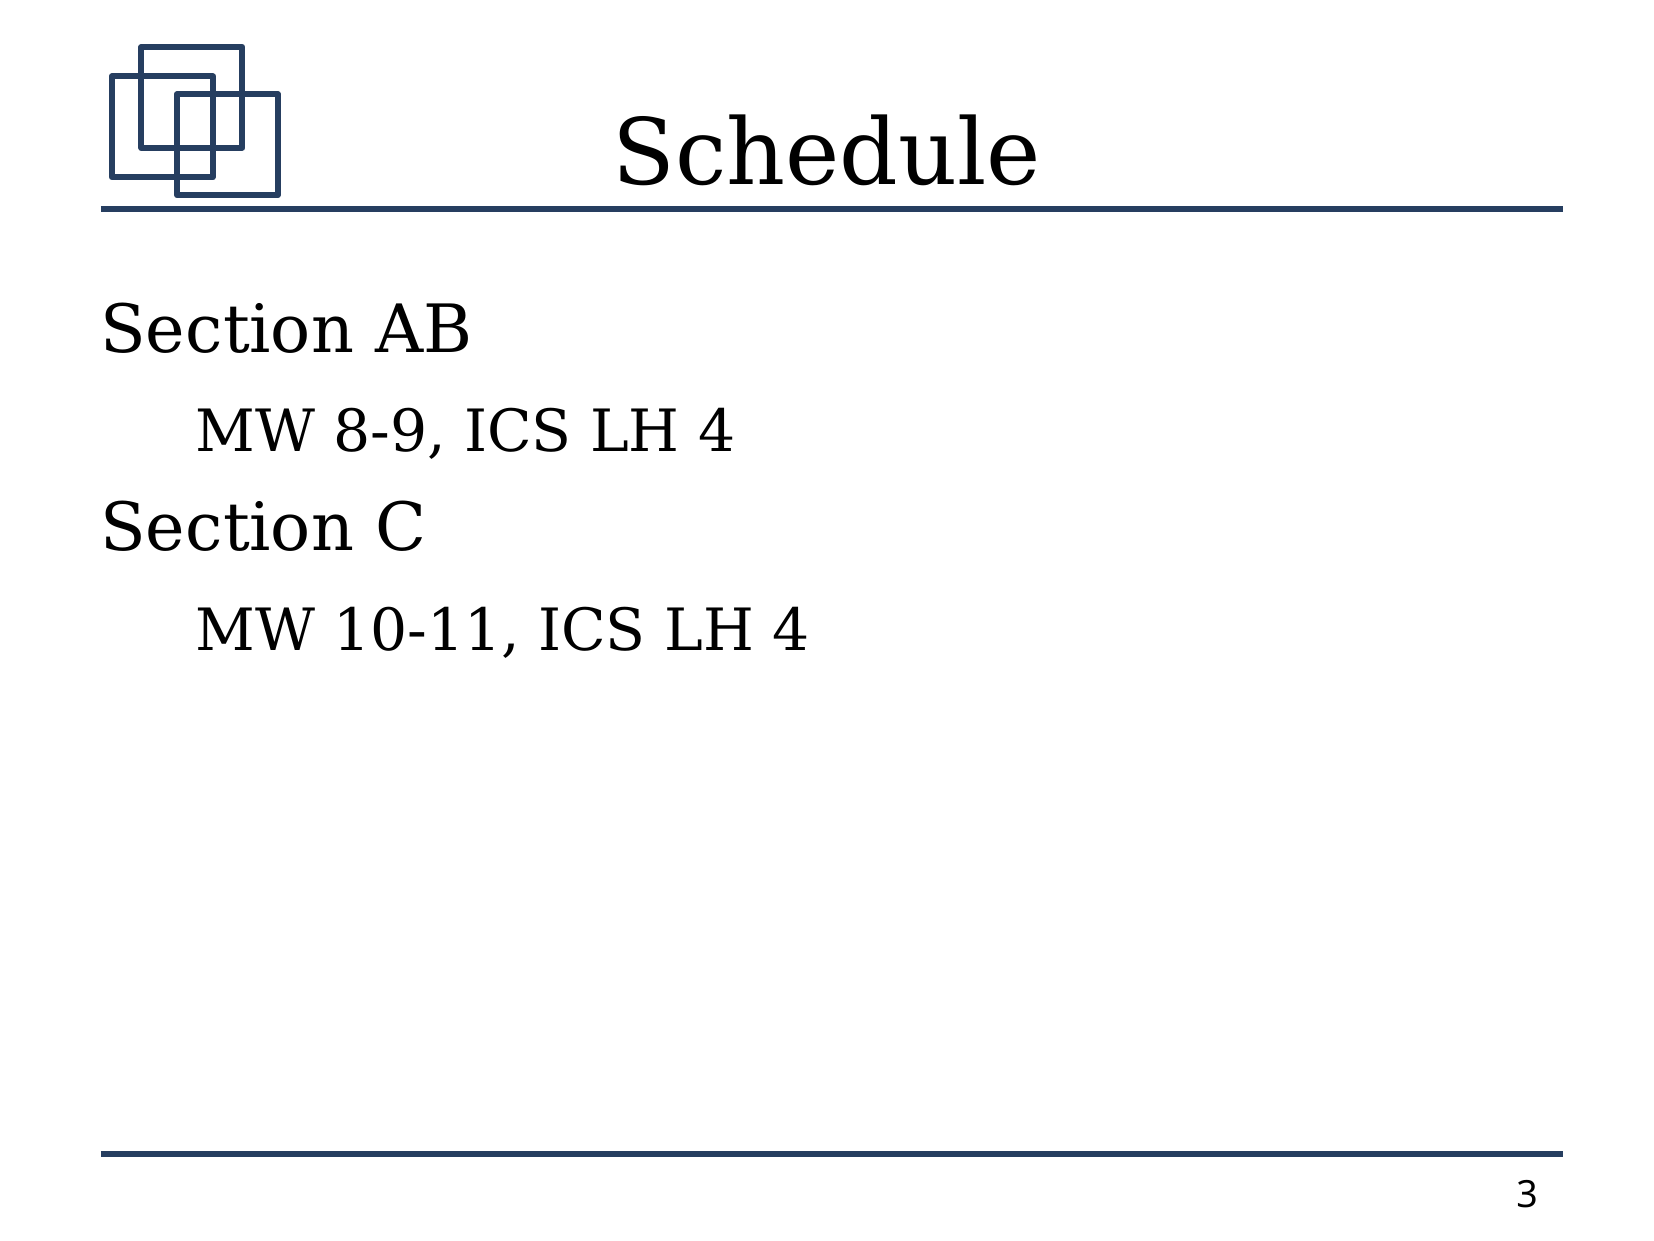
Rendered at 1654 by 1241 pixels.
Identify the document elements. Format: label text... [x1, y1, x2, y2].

list Section AB MW 8-9, ICS LH 4 Section C MW 10-11, ICS LH 4 [82, 290, 1571, 1109]
title Schedule [82, 49, 1571, 257]
